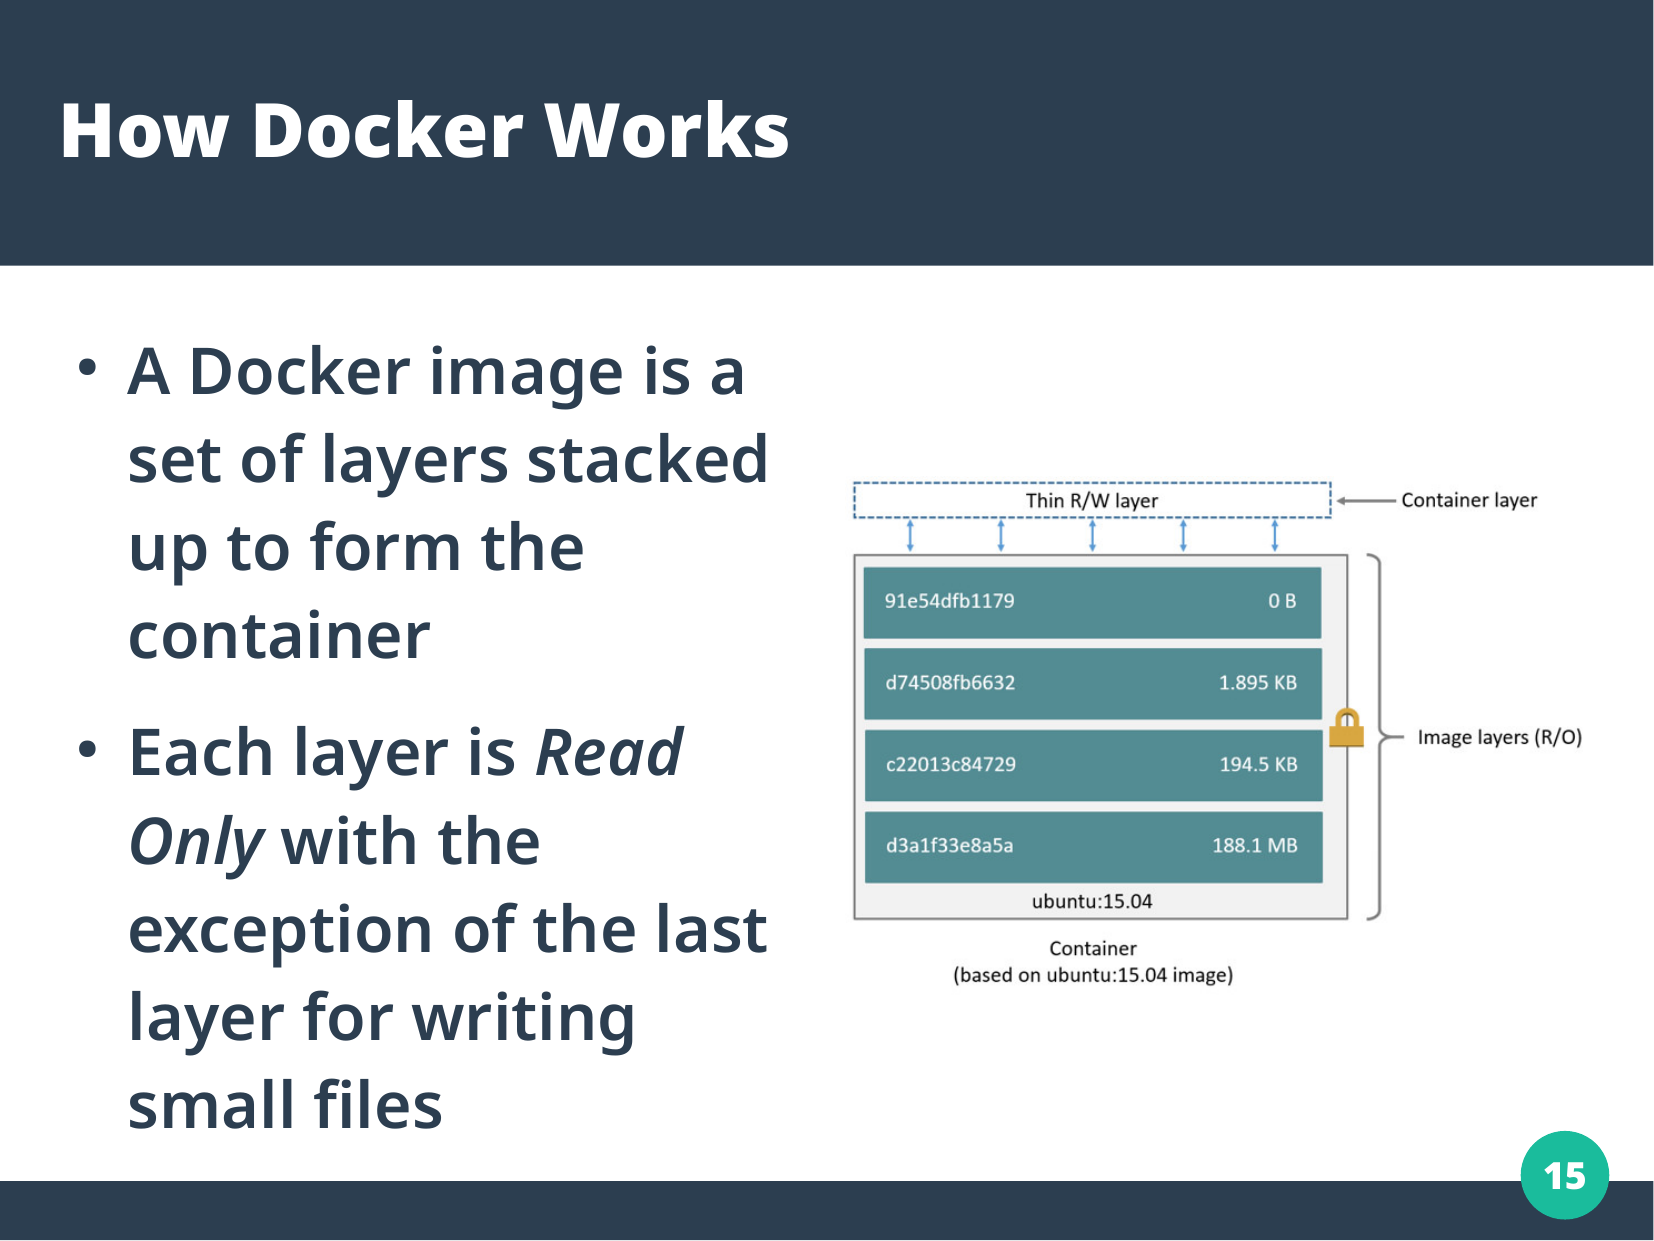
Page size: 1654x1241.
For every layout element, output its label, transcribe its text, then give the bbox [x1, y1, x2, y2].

picture [845, 476, 1595, 1000]
title How Docker Works [59, 49, 1595, 207]
list A Docker image is a set of layers stacked up to form the container Each layer is Read Only with the exception of the last layer for writing small files [59, 324, 809, 1152]
